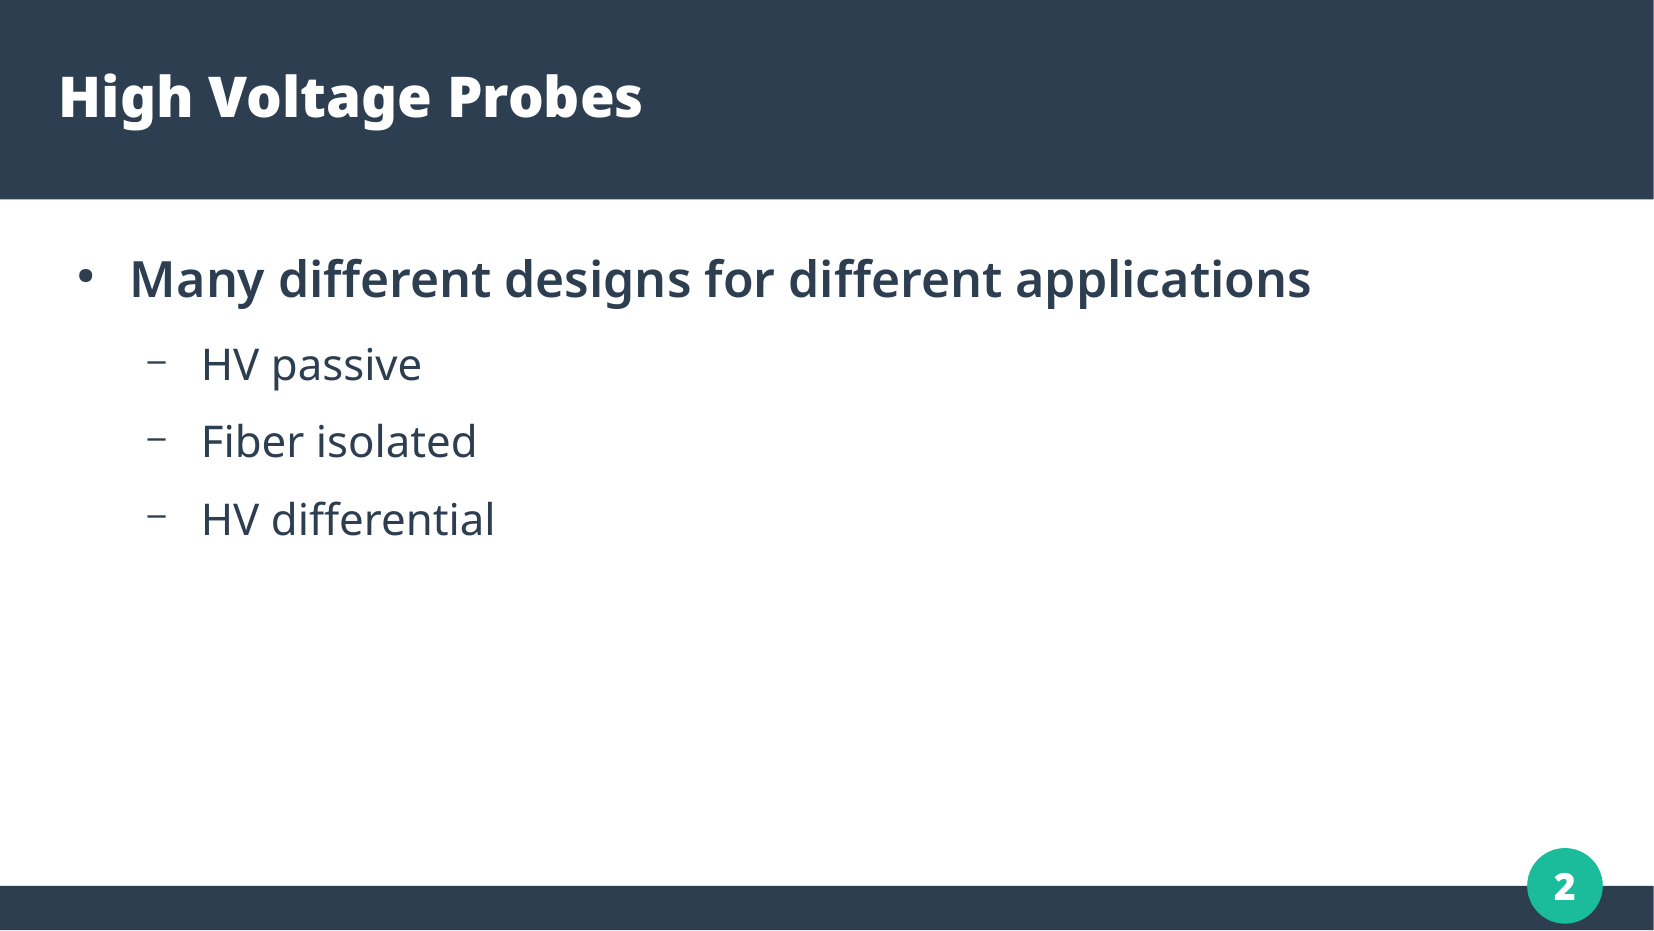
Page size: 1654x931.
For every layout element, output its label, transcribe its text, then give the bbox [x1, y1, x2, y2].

list Many different designs for different applications HV passive Fiber isolated HV differential [59, 243, 1595, 864]
title High Voltage Probes [59, 37, 1595, 155]
